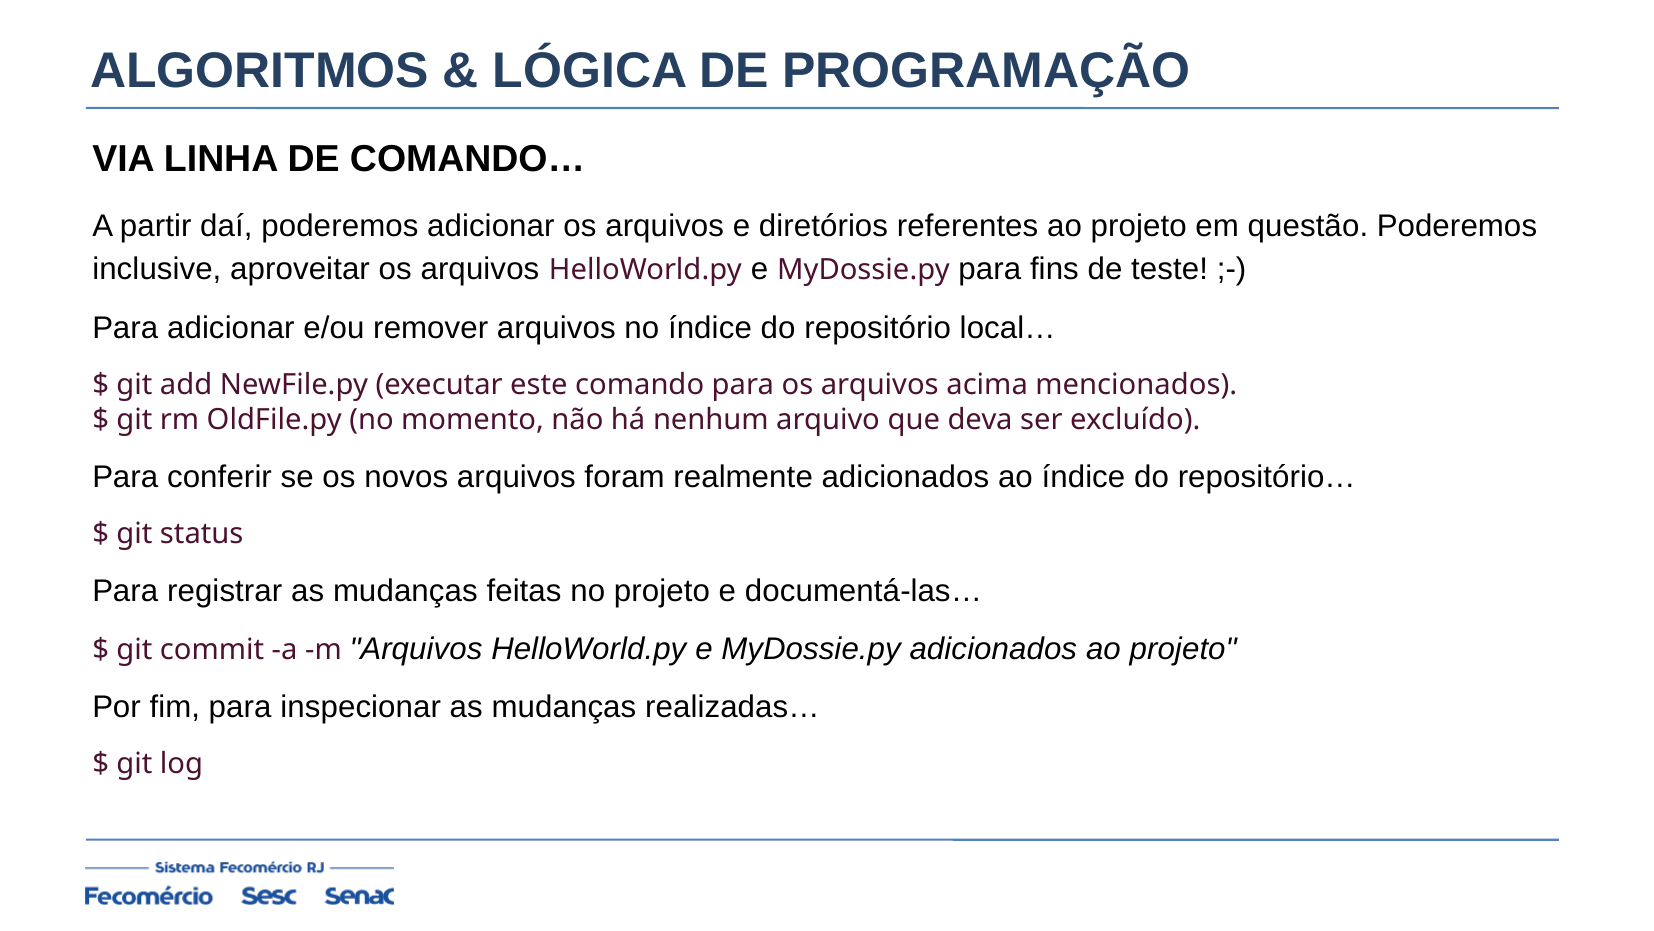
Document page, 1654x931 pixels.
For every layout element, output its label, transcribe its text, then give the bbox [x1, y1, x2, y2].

text_box ALGORITMOS & LÓGICA DE PROGRAMAÇÃO [90, 32, 1564, 104]
picture [62, 845, 416, 921]
text_box VIA LINHA DE COMANDO… A partir daí, poderemos adicionar os arquivos e diretórios referentes ao projeto em questão. Poderemos inclusive, aproveitar os arquivos HelloWorld.py e MyDossie.py para fins de teste! ;-) Para adicionar e/ou remover arquivos no índice do repositório local… $ git add NewFile.py (executar este comando para os arquivos acima mencionados). $ git rm OldFile.py (no momento, não há nenhum arquivo que deva ser excluído). Para conferir se os novos arquivos foram realmente adicionados ao índice do repositório… $ git status Para registrar as mudanças feitas no projeto e documentá-las… $ git commit -a -m "Arquivos HelloWorld.py e MyDossie.py adicionados ao projeto" Por fim, para inspecionar as mudanças realizadas… $ git log [77, 112, 1564, 836]
